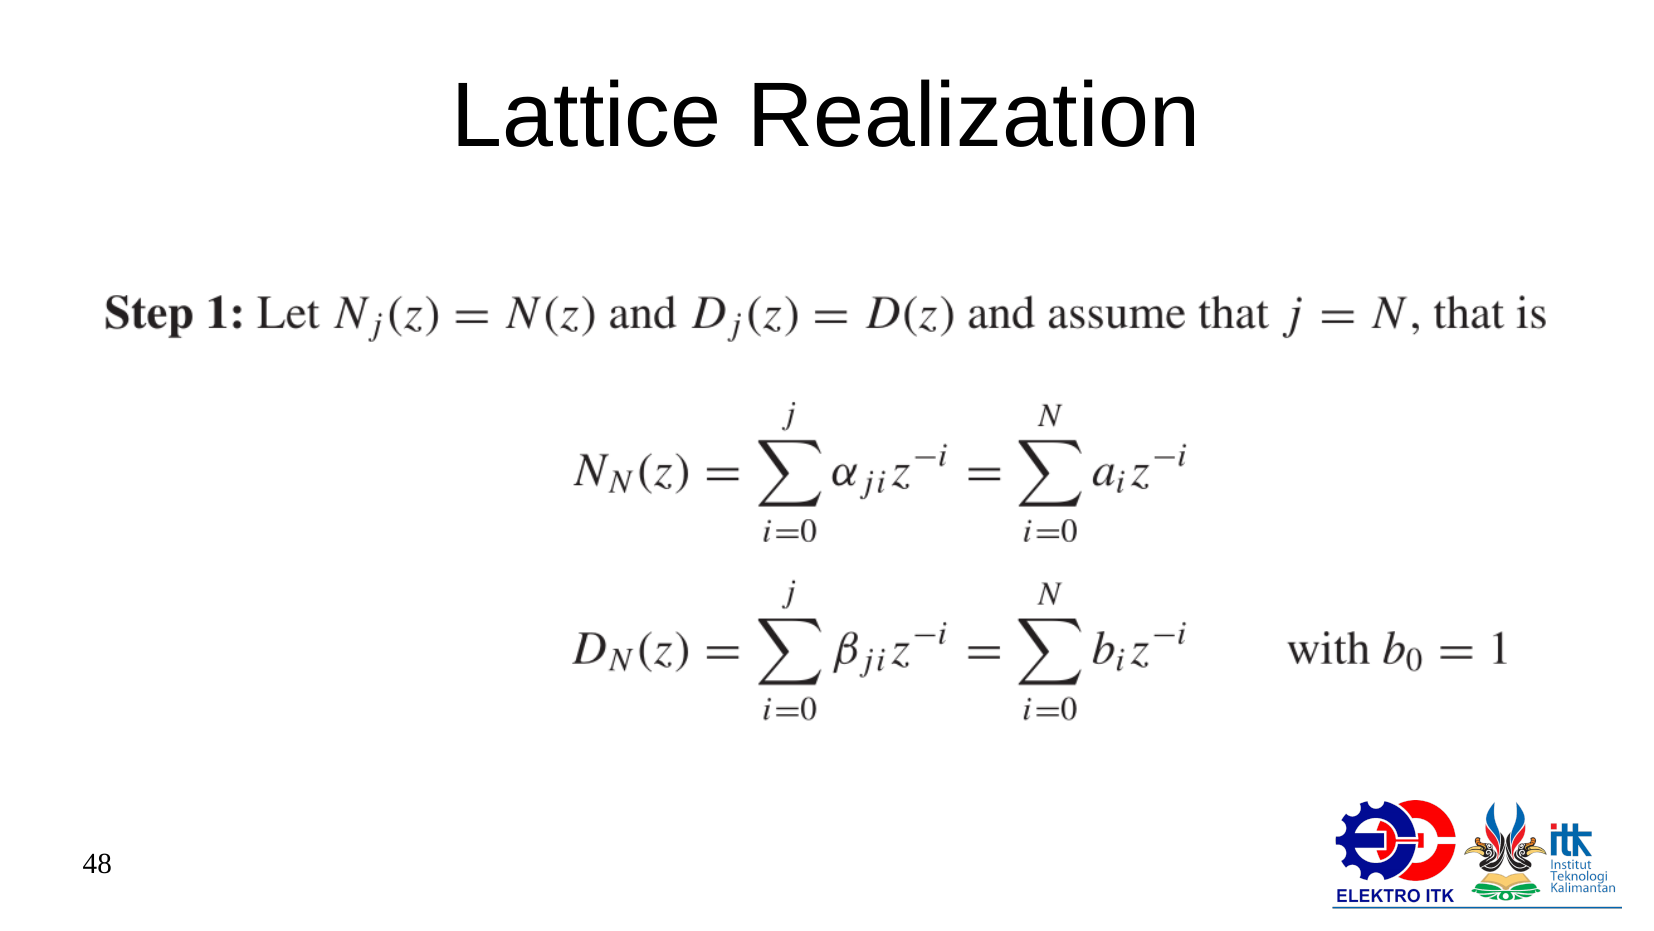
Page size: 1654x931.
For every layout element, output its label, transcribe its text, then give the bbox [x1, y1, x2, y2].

title Lattice Realization [82, 37, 1571, 193]
picture [1332, 800, 1622, 918]
picture [97, 279, 1556, 742]
